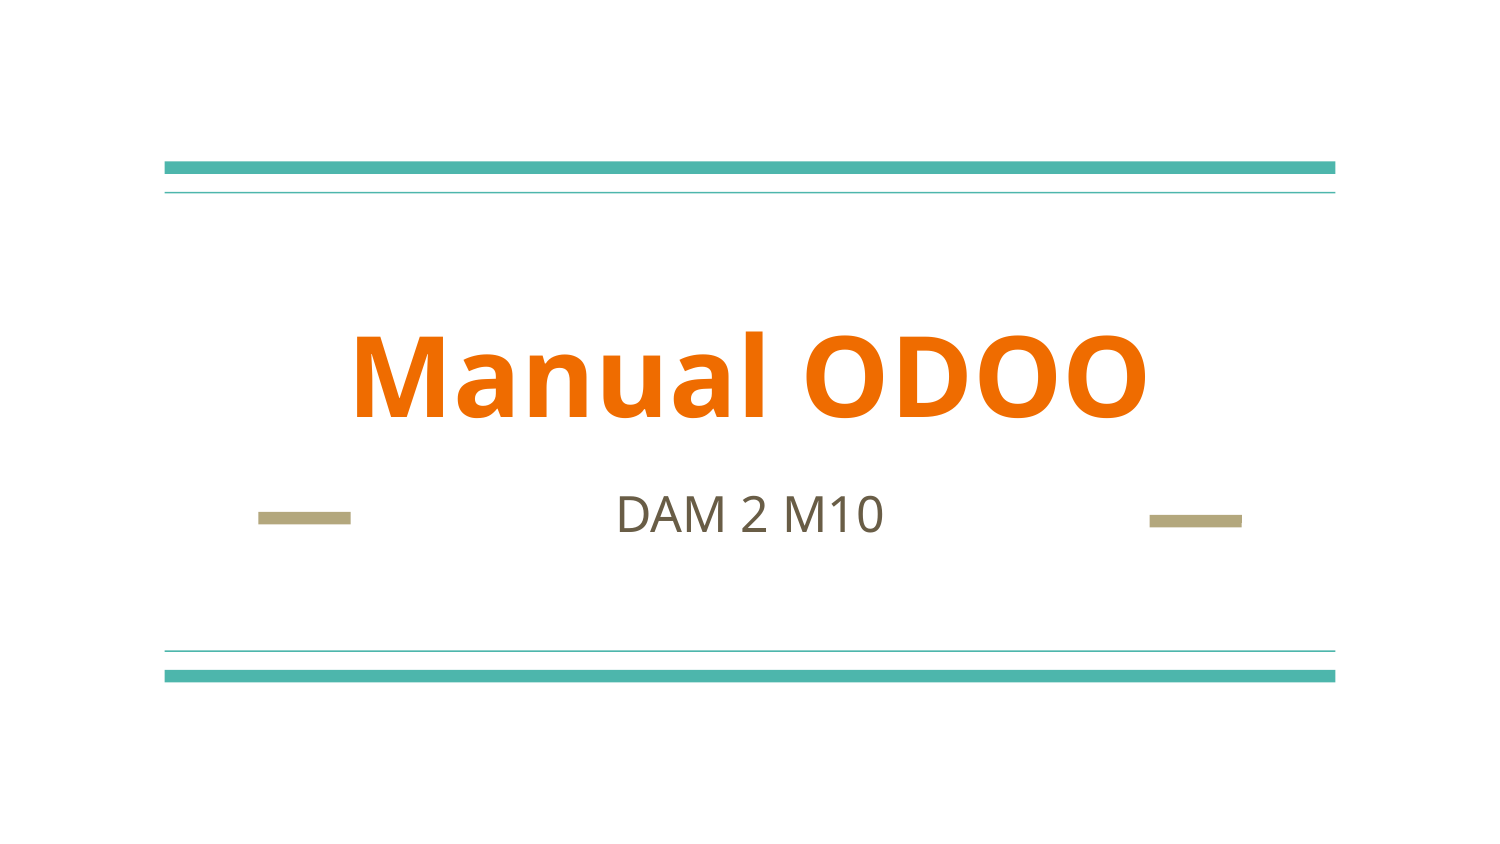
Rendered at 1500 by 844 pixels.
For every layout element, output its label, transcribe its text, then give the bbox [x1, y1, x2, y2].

subtitle DAM 2 M10 [350, 467, 1150, 598]
title Manual ODOO [164, 287, 1336, 456]
